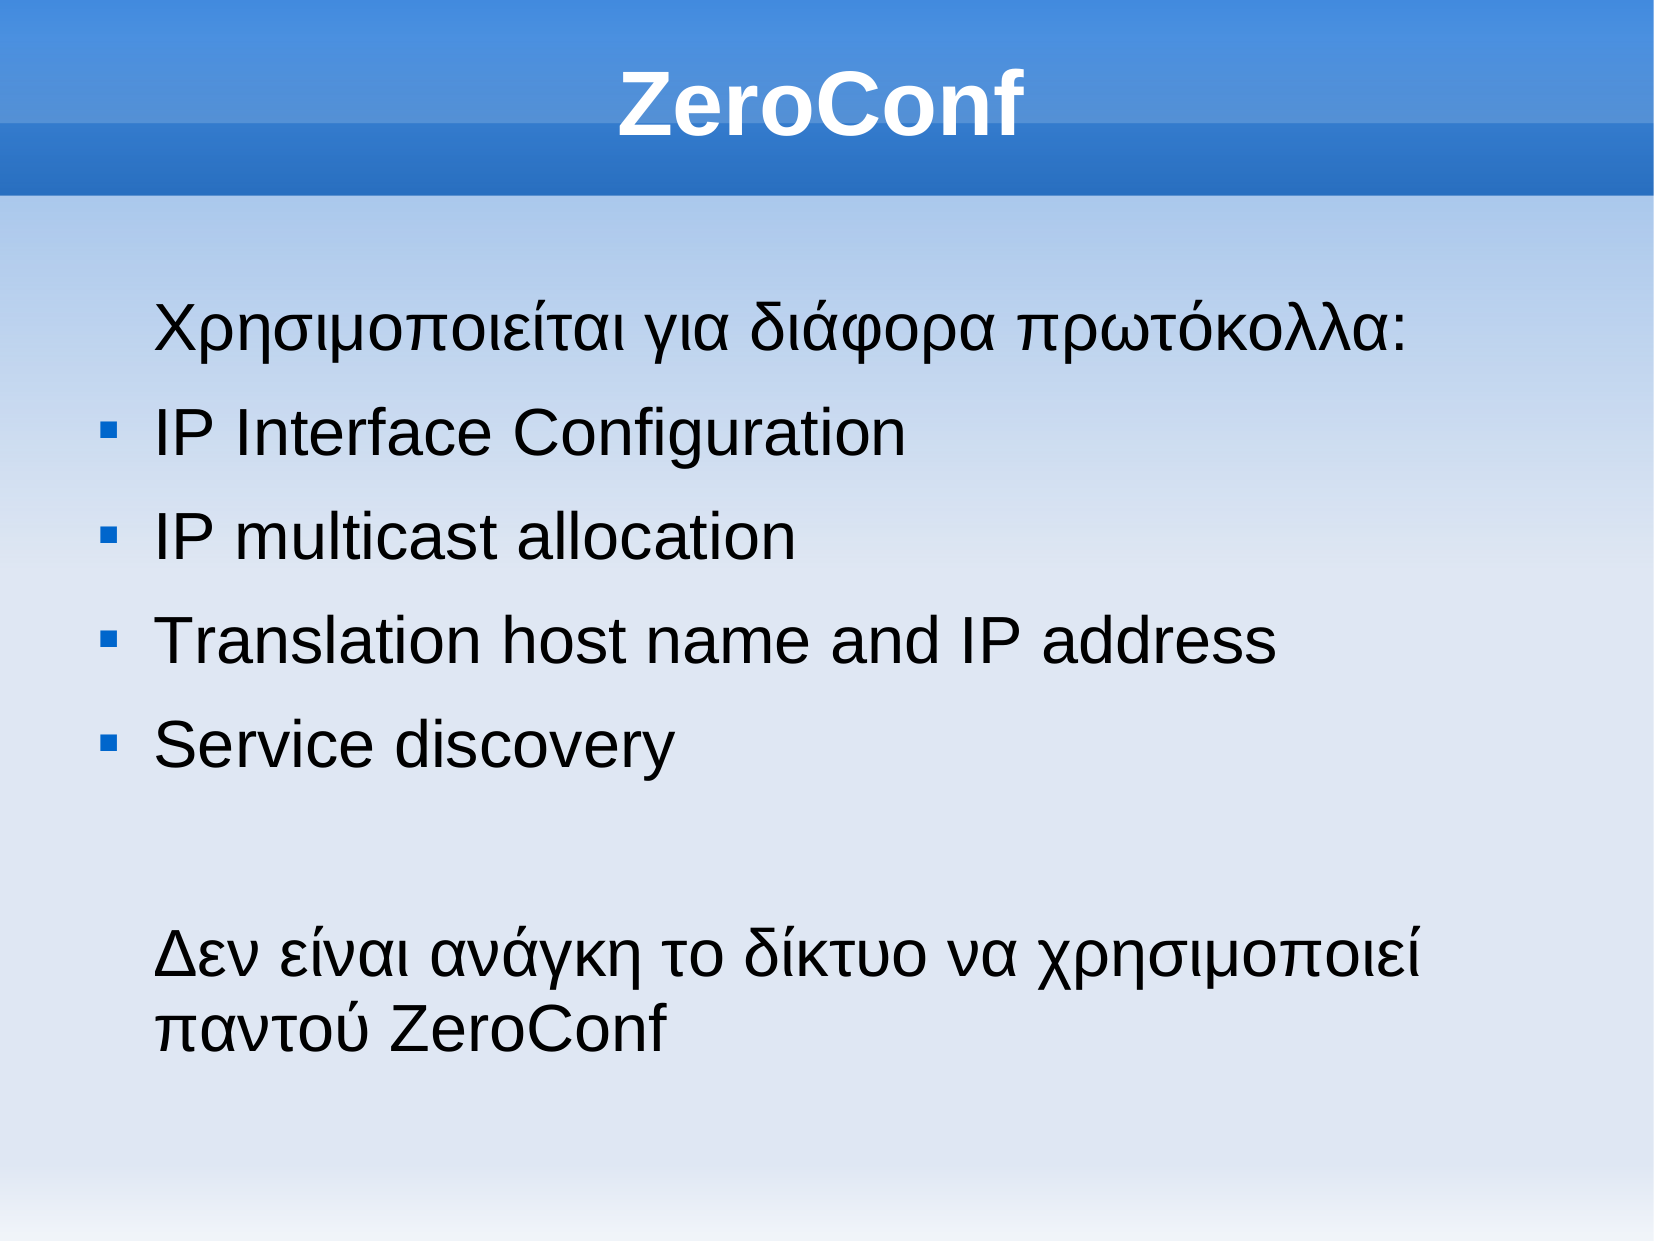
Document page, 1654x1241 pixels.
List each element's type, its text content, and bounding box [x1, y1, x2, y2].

title ZeroConf [76, 7, 1565, 200]
list Χρησιμοποιείται για διάφορα πρωτόκολλα: IP Interface Configuration IP multicast allocation Translation host name and IP address Service discovery Δεν είναι ανάγκη το δίκτυο να χρησιμοποιεί παντού ZeroConf [82, 290, 1571, 1094]
picture [0, 0, 1654, 1241]
